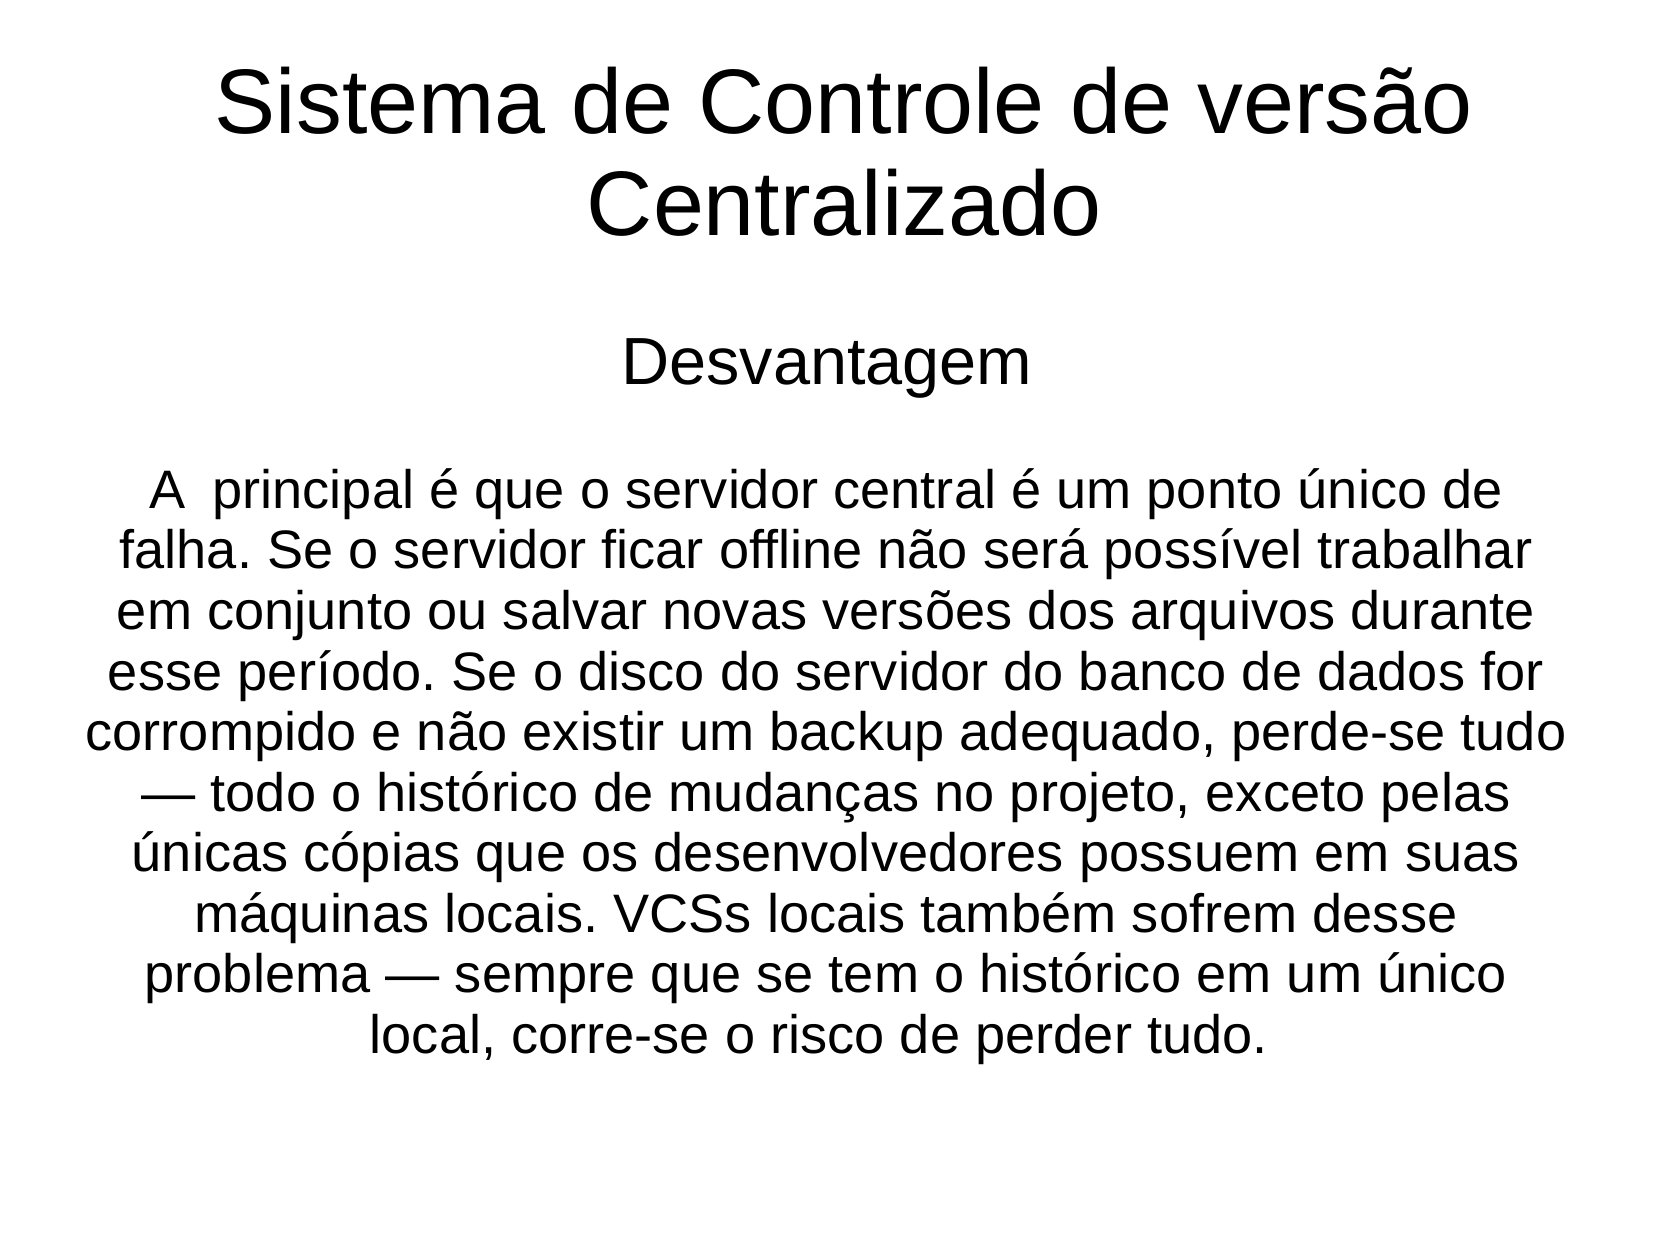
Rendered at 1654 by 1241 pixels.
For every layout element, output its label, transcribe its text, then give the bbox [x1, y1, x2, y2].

subtitle Desvantagem A principal é que o servidor central é um ponto único de falha. Se o servidor ficar offline não será possível trabalhar em conjunto ou salvar novas versões dos arquivos durante esse período. Se o disco do servidor do banco de dados for corrompido e não existir um backup adequado, perde-se tudo — todo o histórico de mudanças no projeto, exceto pelas únicas cópias que os desenvolvedores possuem em suas máquinas locais. VCSs locais também sofrem desse problema — sempre que se tem o histórico em um único local, corre-se o risco de perder tudo. [82, 256, 1571, 1193]
title Sistema de Controle de versão Centralizado [82, 49, 1571, 256]
